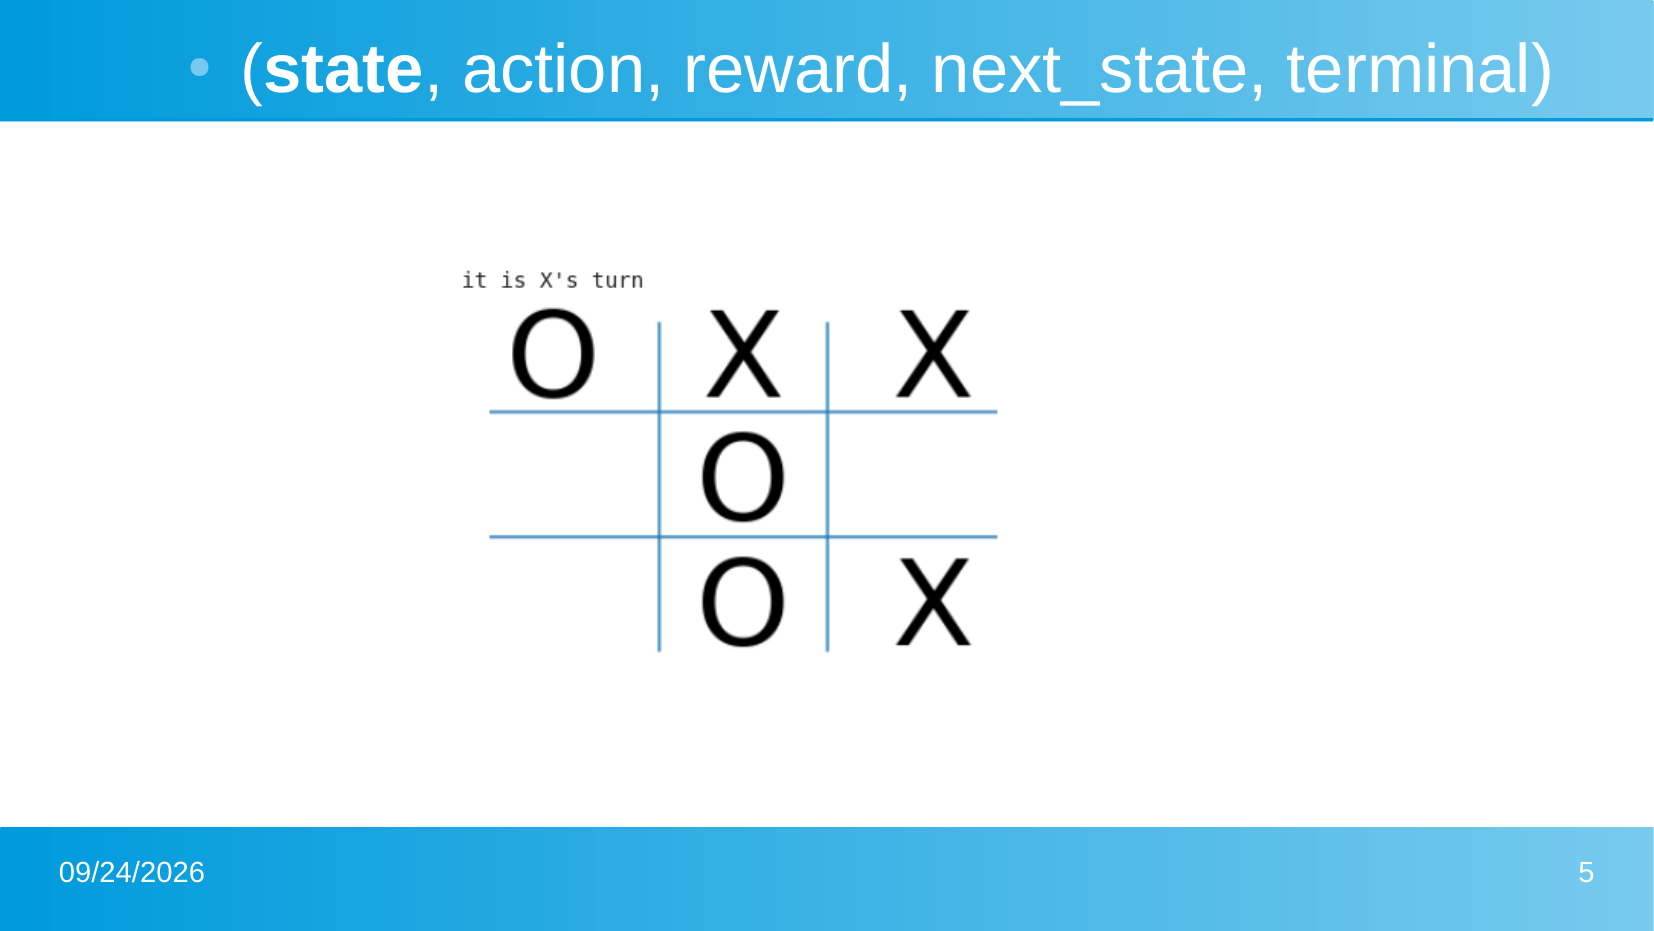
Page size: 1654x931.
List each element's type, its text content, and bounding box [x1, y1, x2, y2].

title (state, action, reward, next_state, terminal) [59, 29, 1595, 108]
picture [450, 262, 1051, 685]
